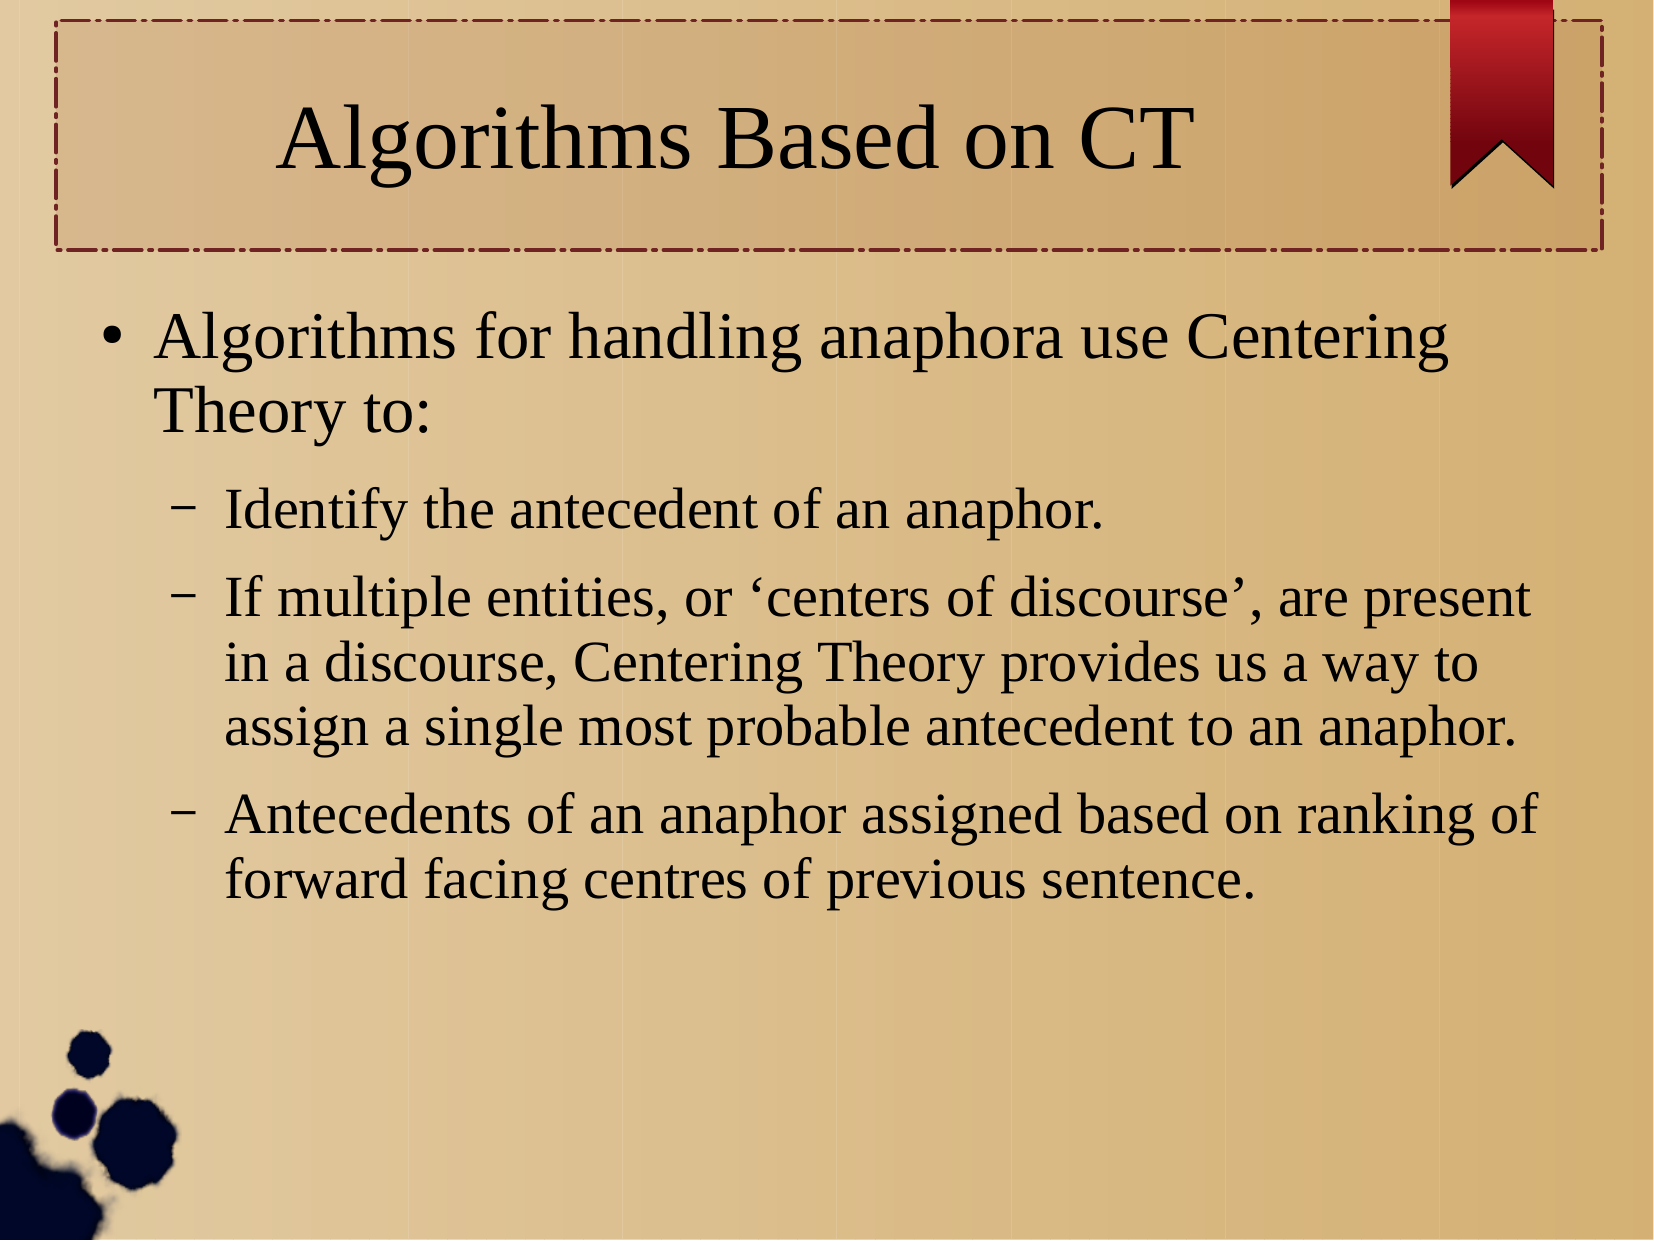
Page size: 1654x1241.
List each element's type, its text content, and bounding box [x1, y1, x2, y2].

list Algorithms for handling anaphora use Centering Theory to: Identify the antecedent of an anaphor. If multiple entities, or ‘centers of discourse’, are present in a discourse, Centering Theory provides us a way to assign a single most probable antecedent to an anaphor. Antecedents of an anaphor assigned based on ranking of forward facing centres of previous sentence. [82, 299, 1571, 1019]
title Algorithms Based on CT [82, 47, 1412, 229]
